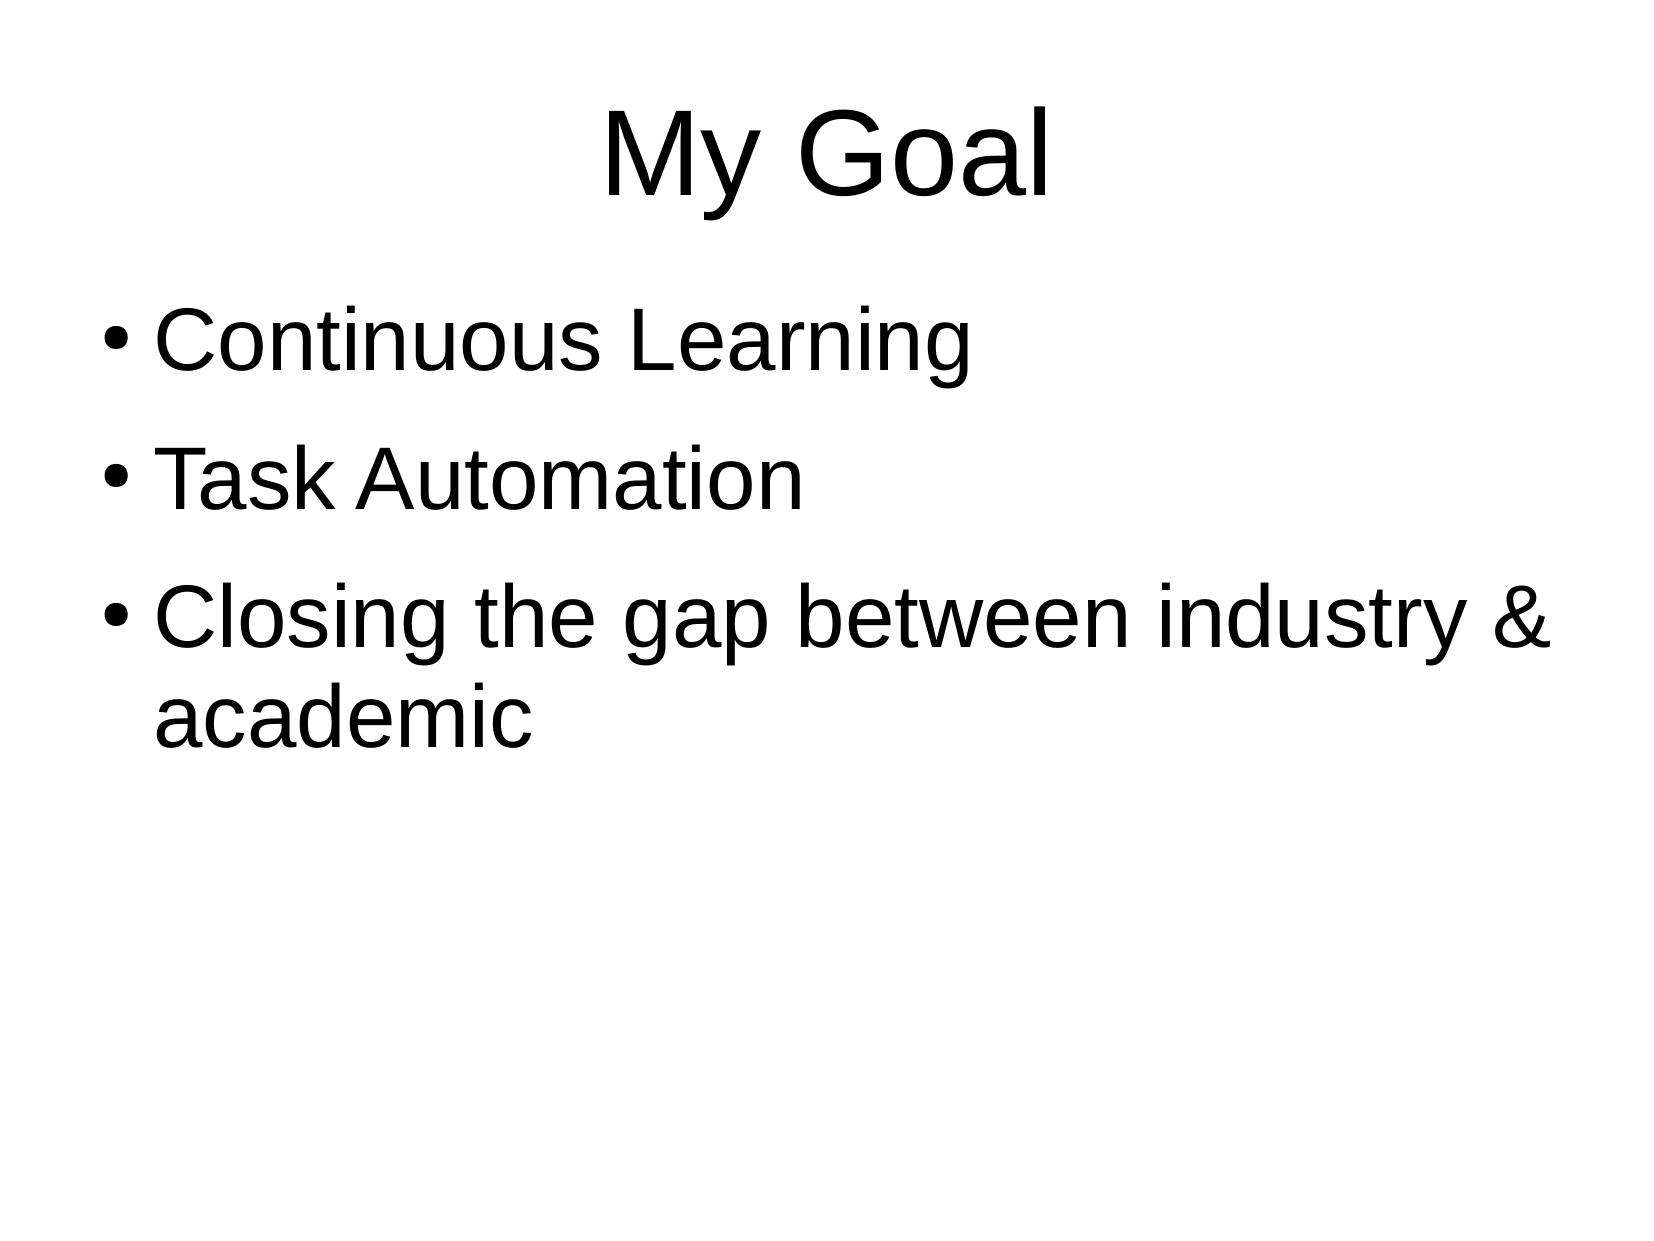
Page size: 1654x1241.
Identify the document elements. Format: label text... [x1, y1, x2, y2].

list Continuous Learning Task Automation Closing the gap between industry & academic [82, 290, 1571, 1010]
title My Goal [82, 49, 1571, 257]
